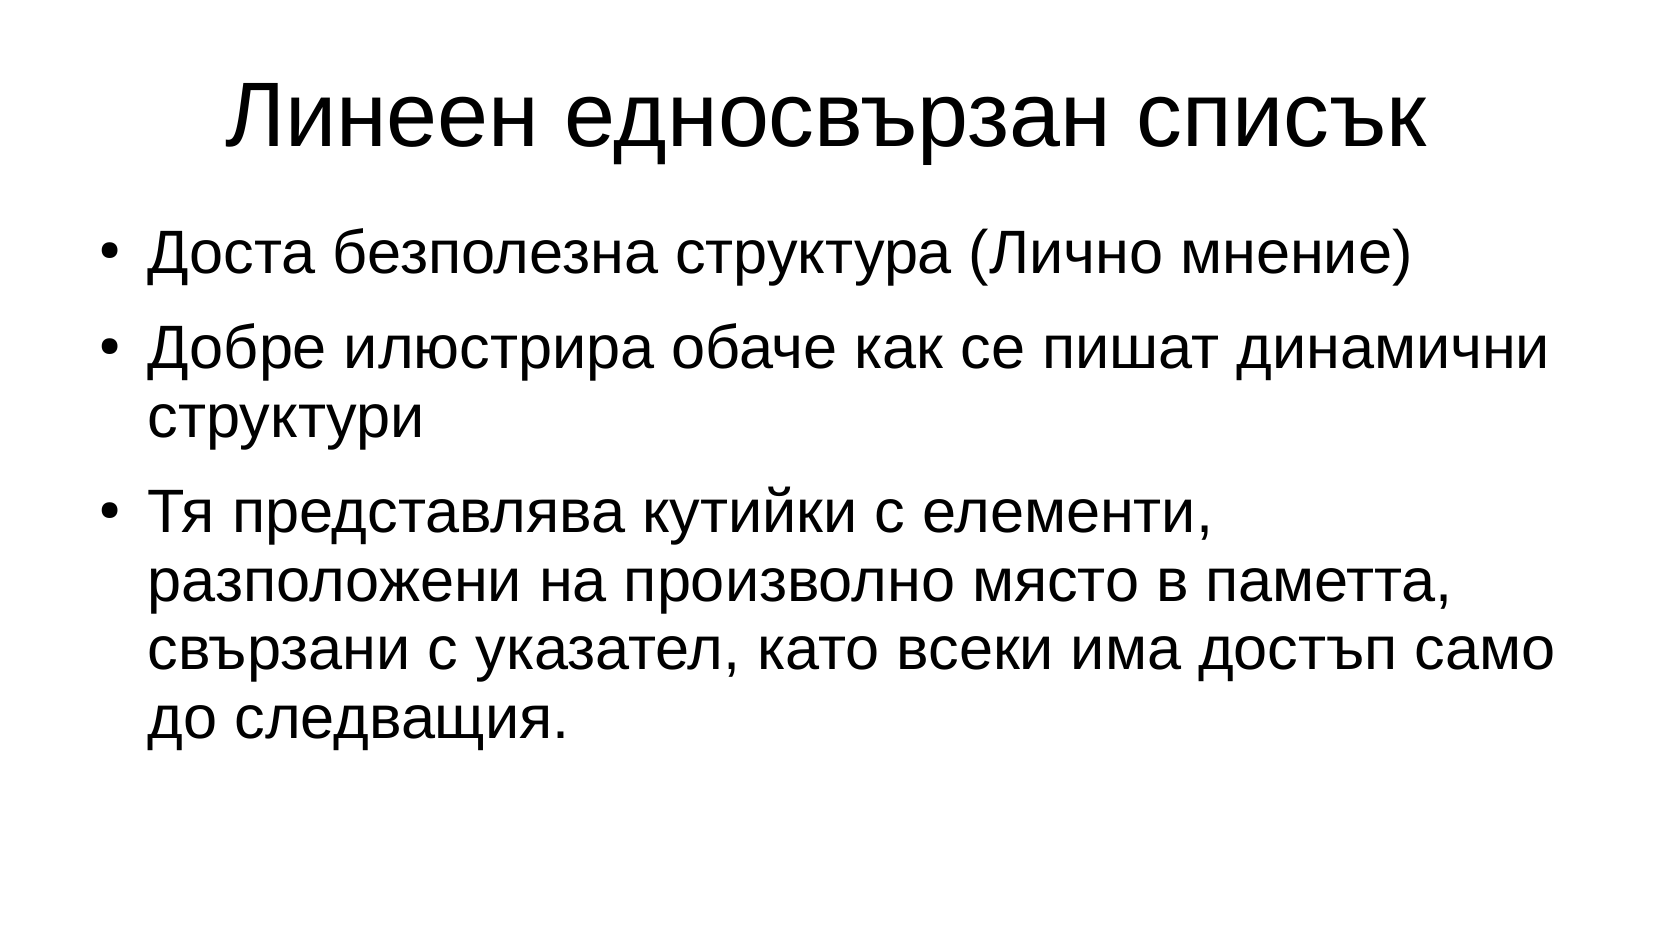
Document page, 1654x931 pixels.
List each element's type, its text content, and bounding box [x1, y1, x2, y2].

title Линеен едносвързан списък [82, 37, 1571, 193]
list Доста безполезна структура (Лично мнение) Добре илюстрира обаче как се пишат динамични структури Тя представлява кутийки с елементи, разположени на произволно място в паметта, свързани с указател, като всеки има достъп само до следващия. [82, 217, 1571, 758]
